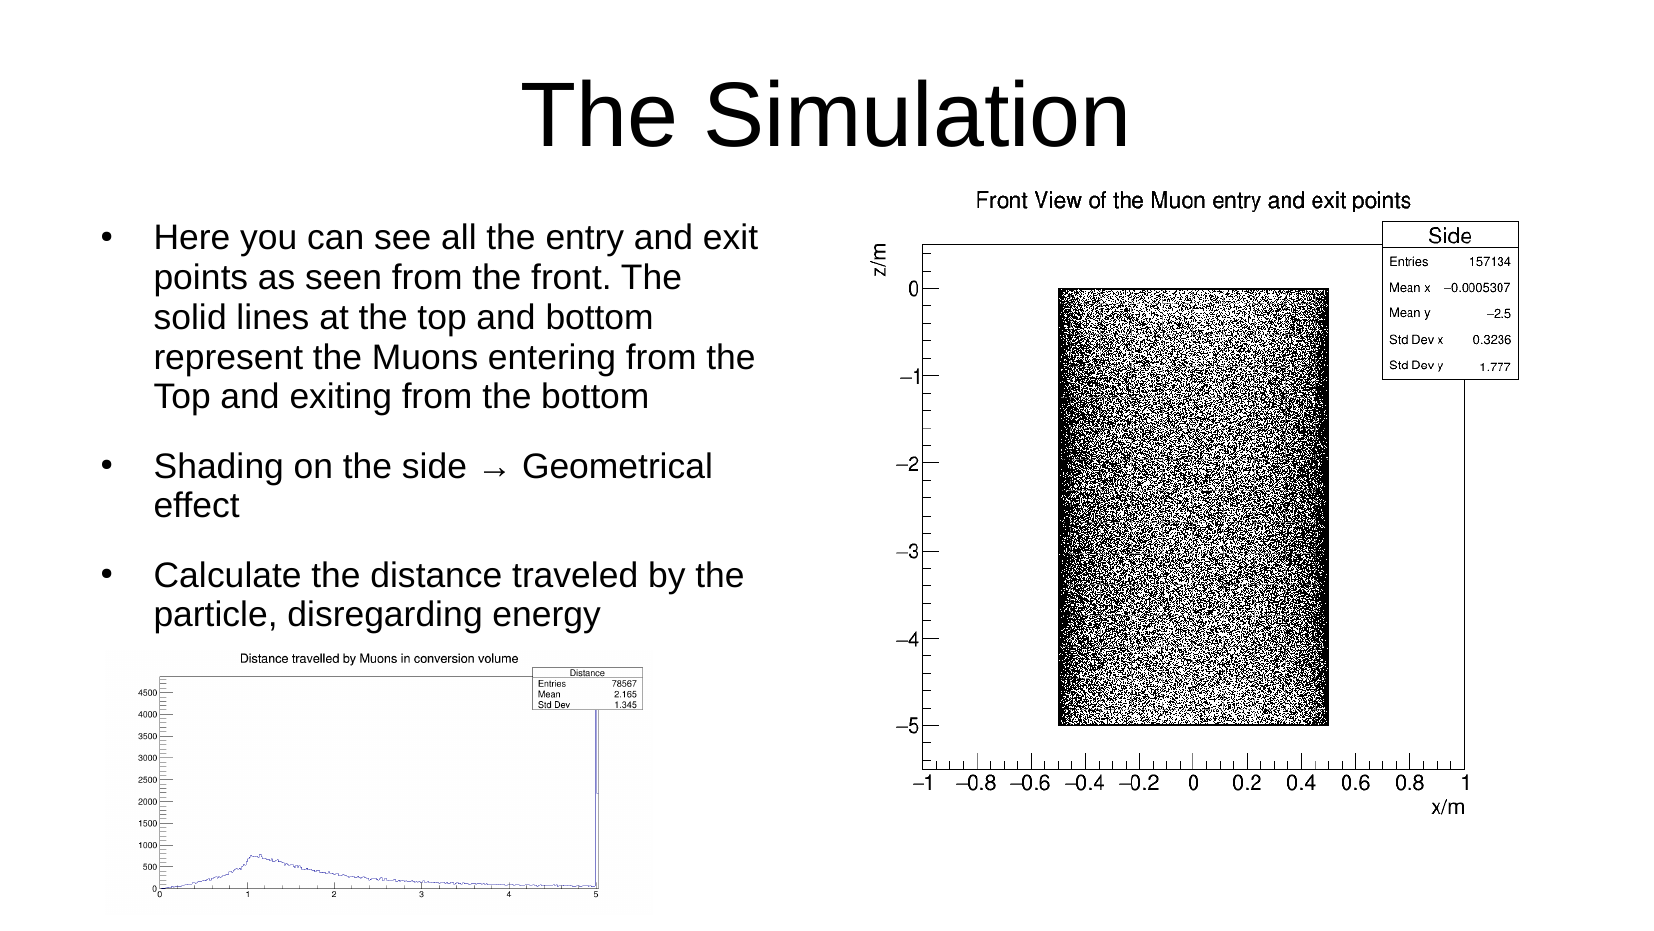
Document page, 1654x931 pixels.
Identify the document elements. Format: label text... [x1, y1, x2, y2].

picture [855, 179, 1531, 834]
picture [105, 650, 653, 916]
list Here you can see all the entry and exit points as seen from the front. The solid lines at the top and bottom represent the Muons entering from the Top and exiting from the bottom Shading on the side → Geometrical effect Calculate the distance traveled by the particle, disregarding energy [82, 217, 766, 758]
title The Simulation [82, 37, 1571, 193]
